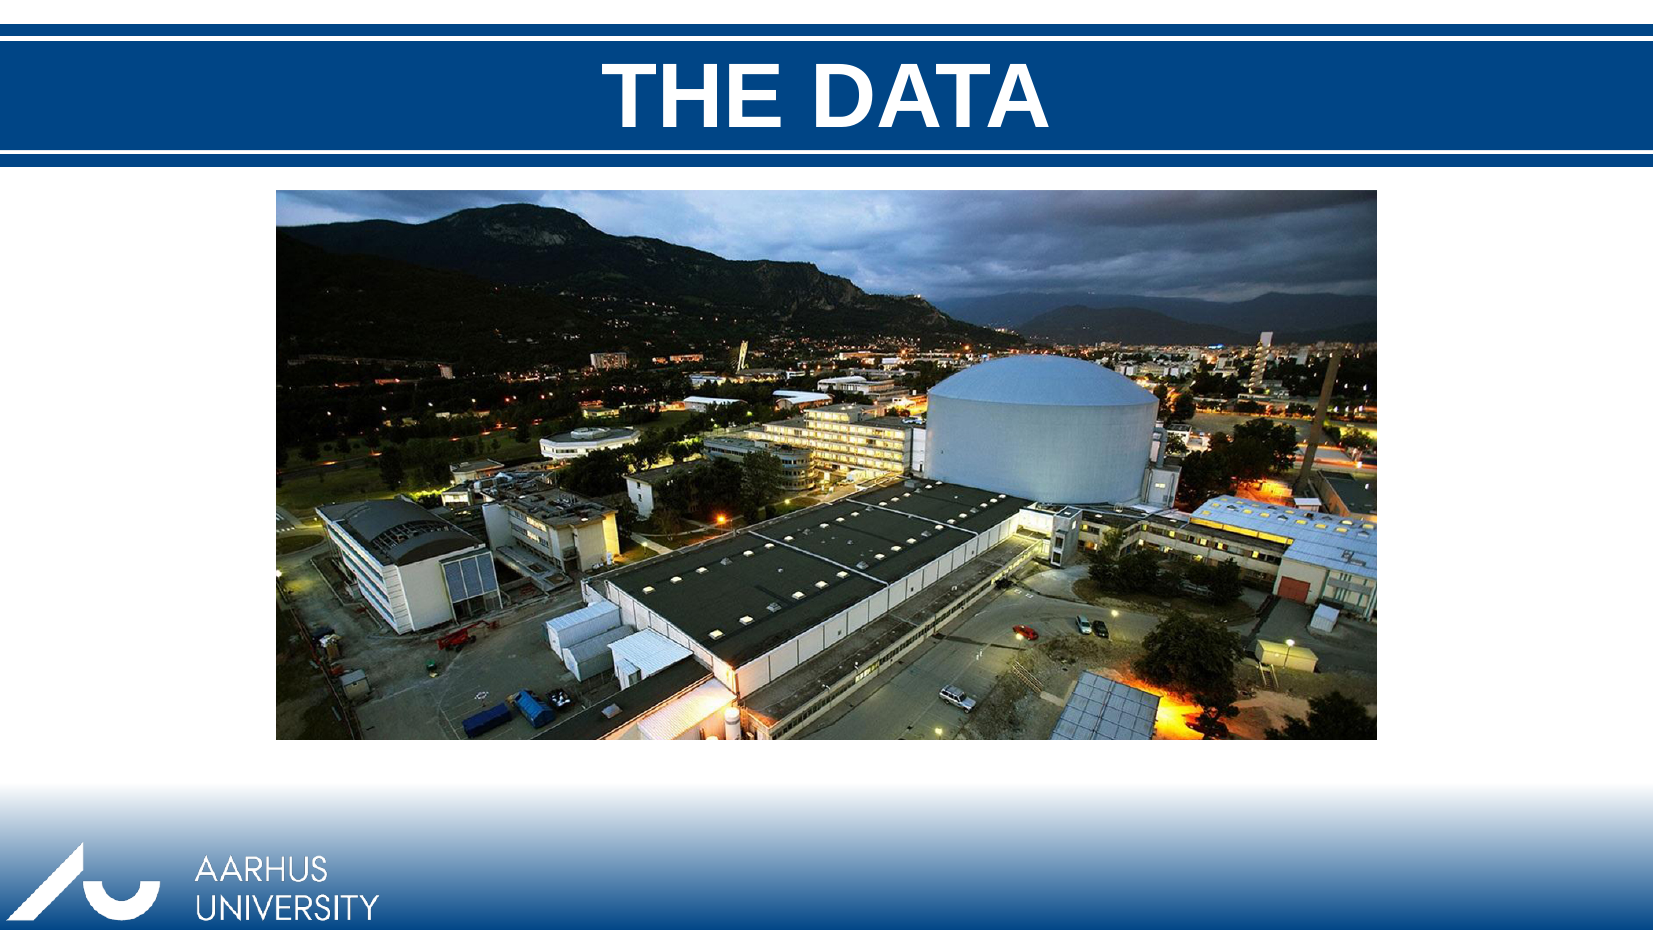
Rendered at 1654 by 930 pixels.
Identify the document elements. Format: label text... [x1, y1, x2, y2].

title THE DATA [0, 41, 1653, 151]
picture [5, 841, 414, 928]
picture [276, 190, 1377, 740]
